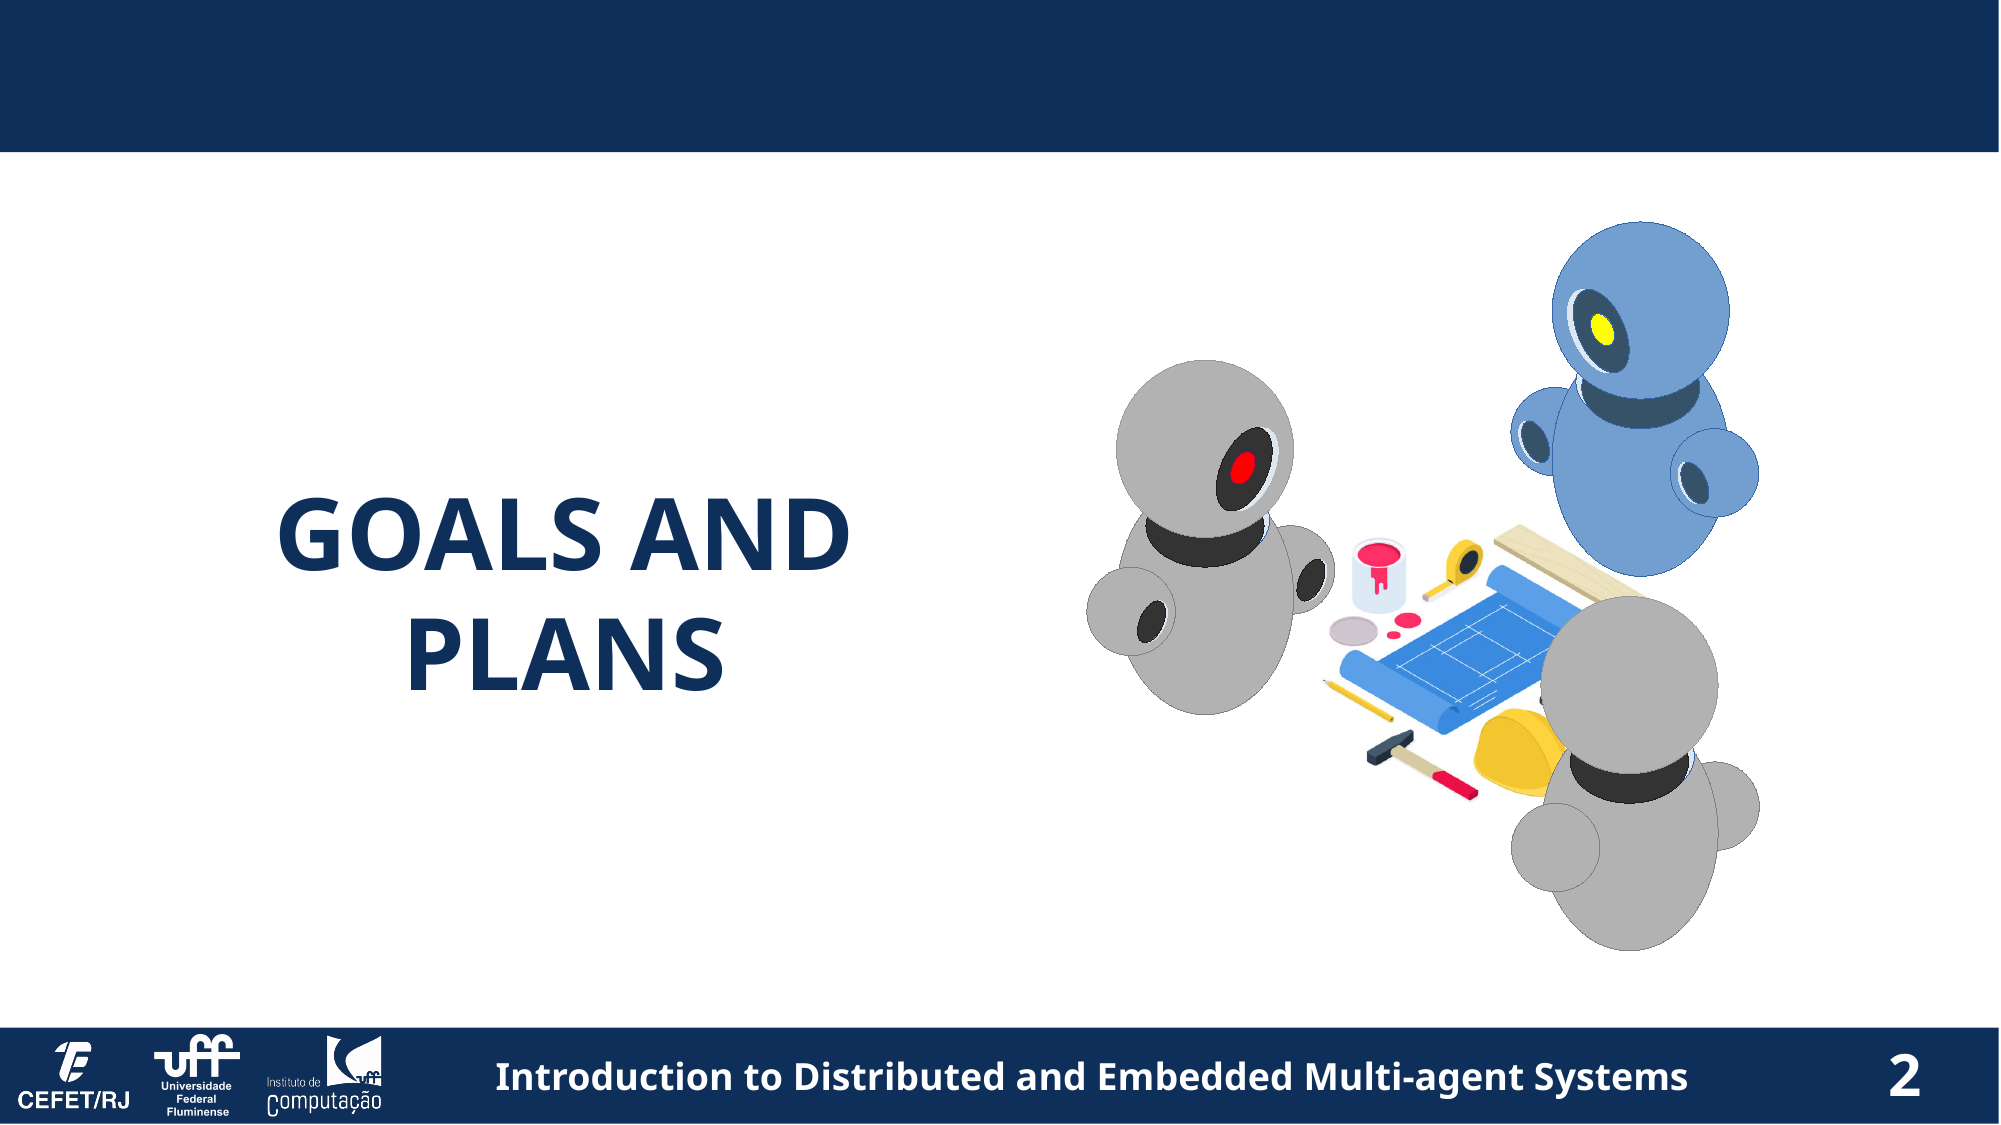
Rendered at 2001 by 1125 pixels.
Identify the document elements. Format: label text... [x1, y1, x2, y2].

picture [18, 1021, 129, 1125]
picture [265, 1033, 383, 1117]
text_box [1510, 221, 1759, 577]
text_box GOALS AND PLANS [90, 462, 1039, 718]
text_box [1511, 596, 1760, 951]
picture [1305, 472, 1667, 834]
text_box [1086, 360, 1335, 715]
picture [153, 1033, 241, 1121]
